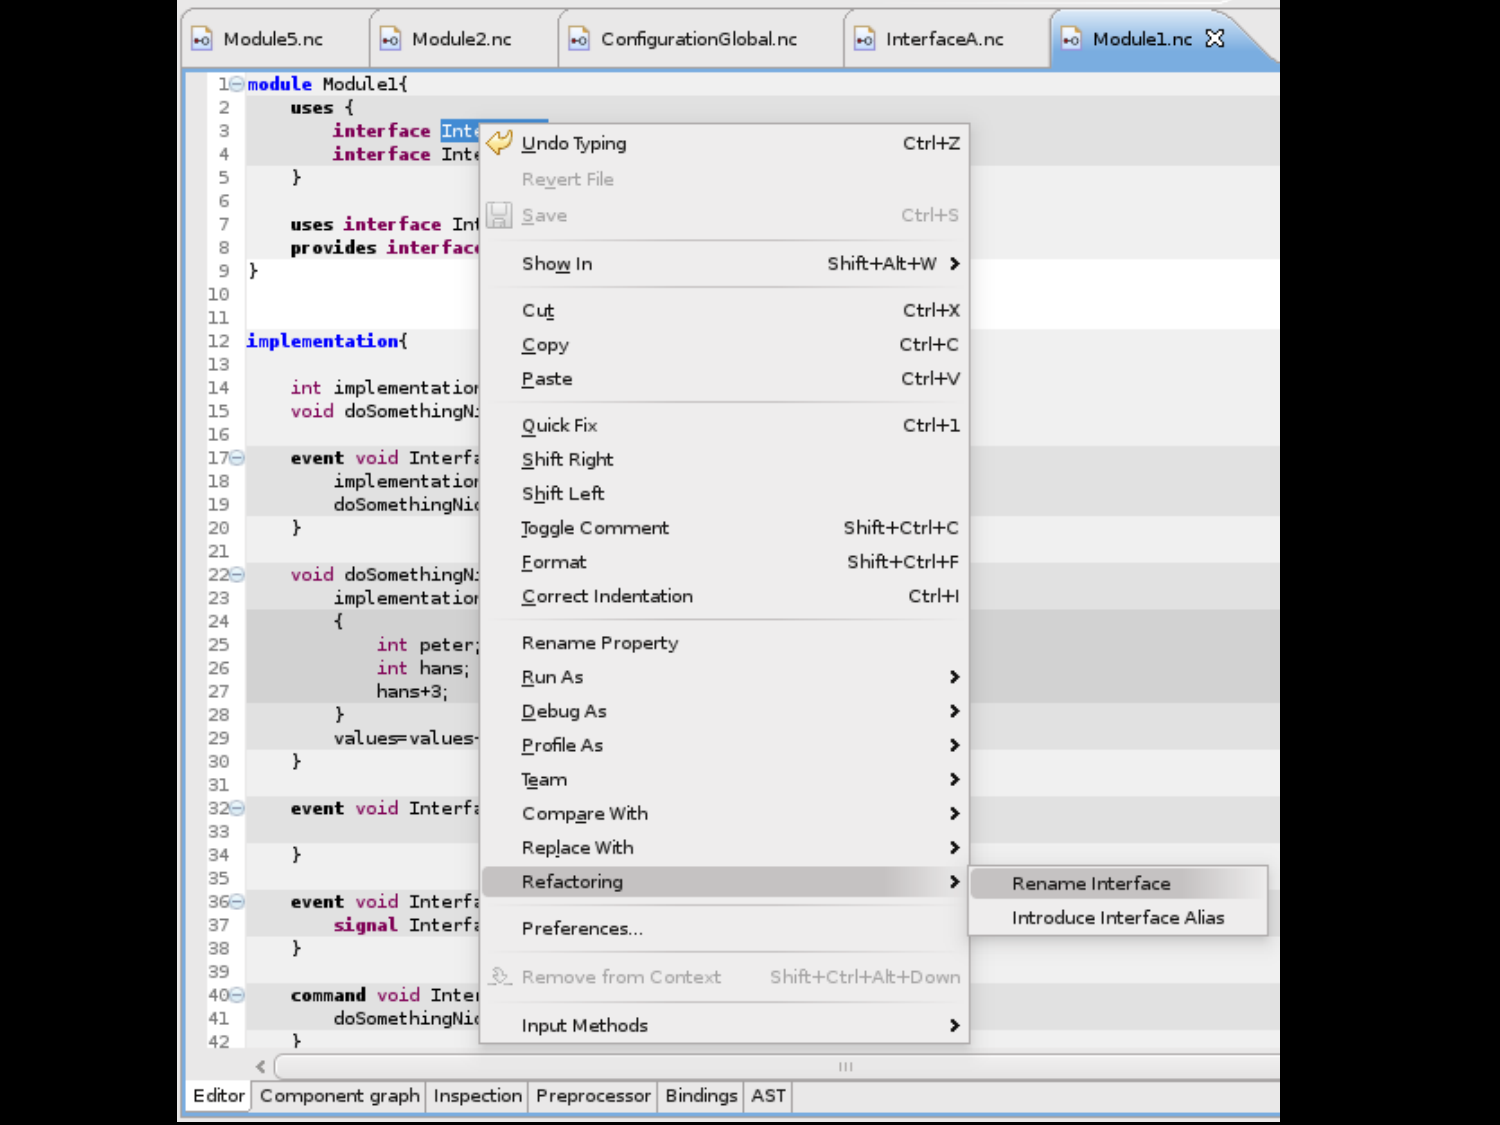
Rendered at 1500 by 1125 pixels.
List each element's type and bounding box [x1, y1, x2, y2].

picture [177, 0, 1280, 1123]
